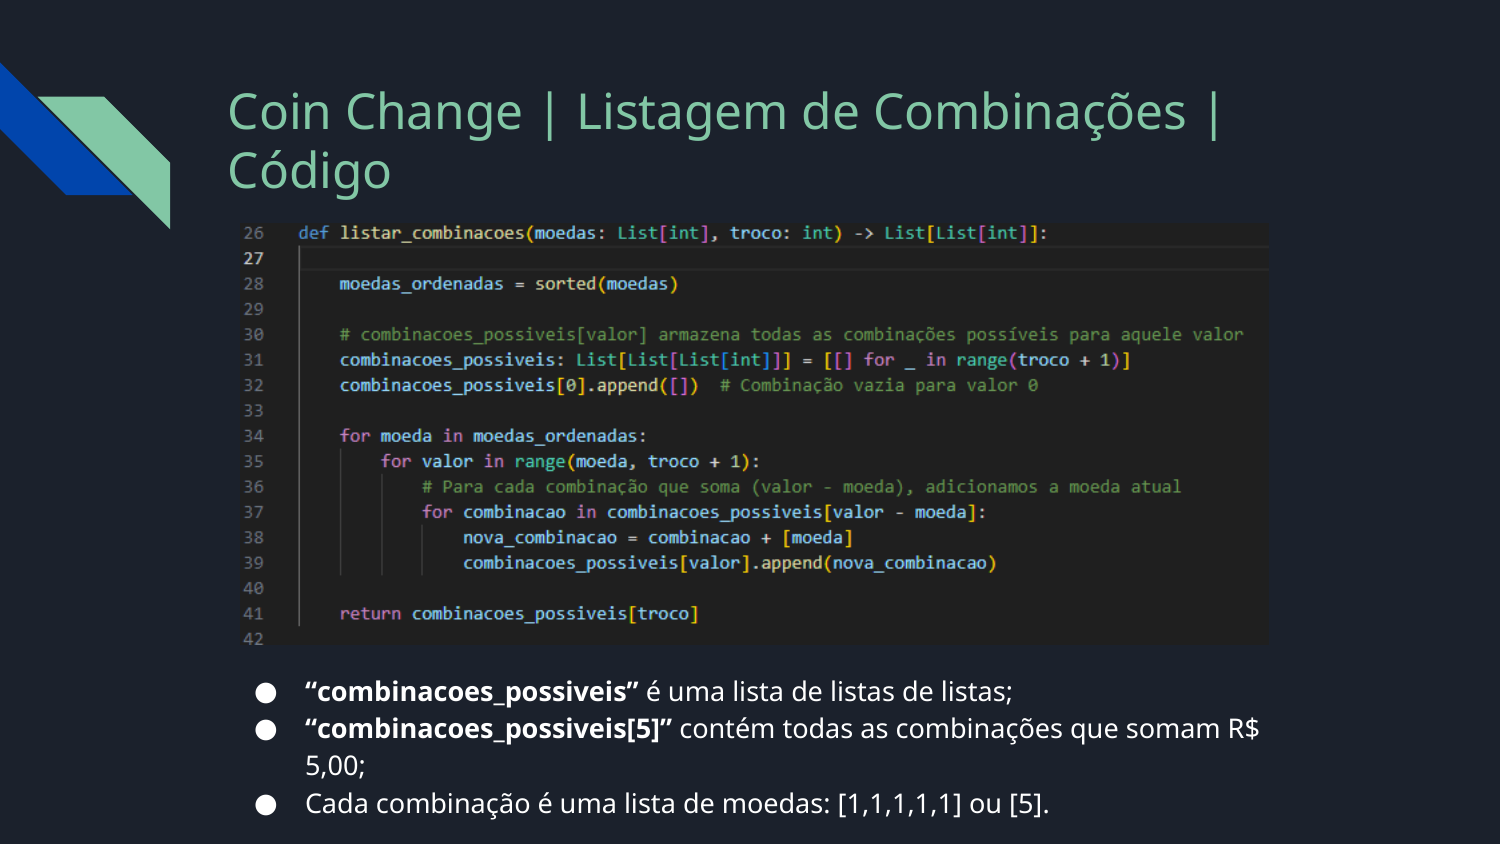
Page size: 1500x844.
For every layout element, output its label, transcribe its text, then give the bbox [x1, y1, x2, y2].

picture [240, 223, 1269, 646]
title Coin Change | Listagem de Combinações | Código [212, 64, 1368, 215]
text_box “combinacoes_possiveis” é uma lista de listas de listas; “combinacoes_possiveis[5]” contém todas as combinações que somam R$ 5,00; Cada combinação é uma lista de moedas: [1,1,1,1,1] ou [5]. [215, 654, 1295, 805]
